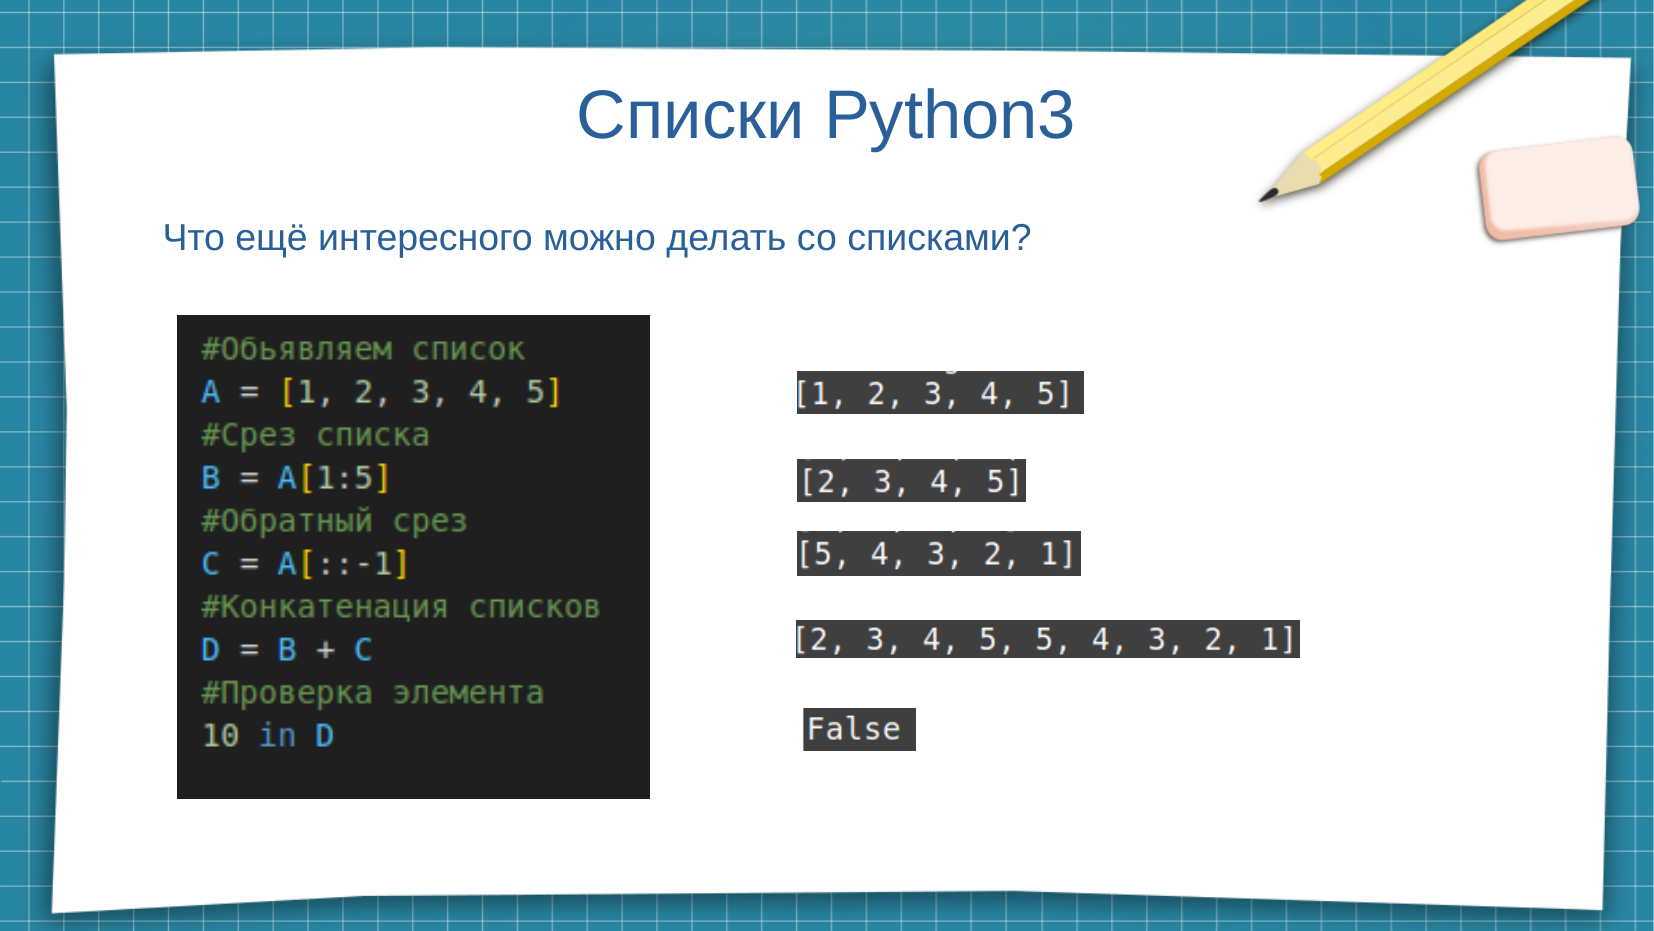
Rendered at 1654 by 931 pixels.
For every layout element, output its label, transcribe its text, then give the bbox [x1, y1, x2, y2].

title Списки Python3 [82, 37, 1571, 193]
text_box Что ещё интересного можно делать со списками? [147, 208, 1047, 266]
picture [0, 0, 1654, 931]
